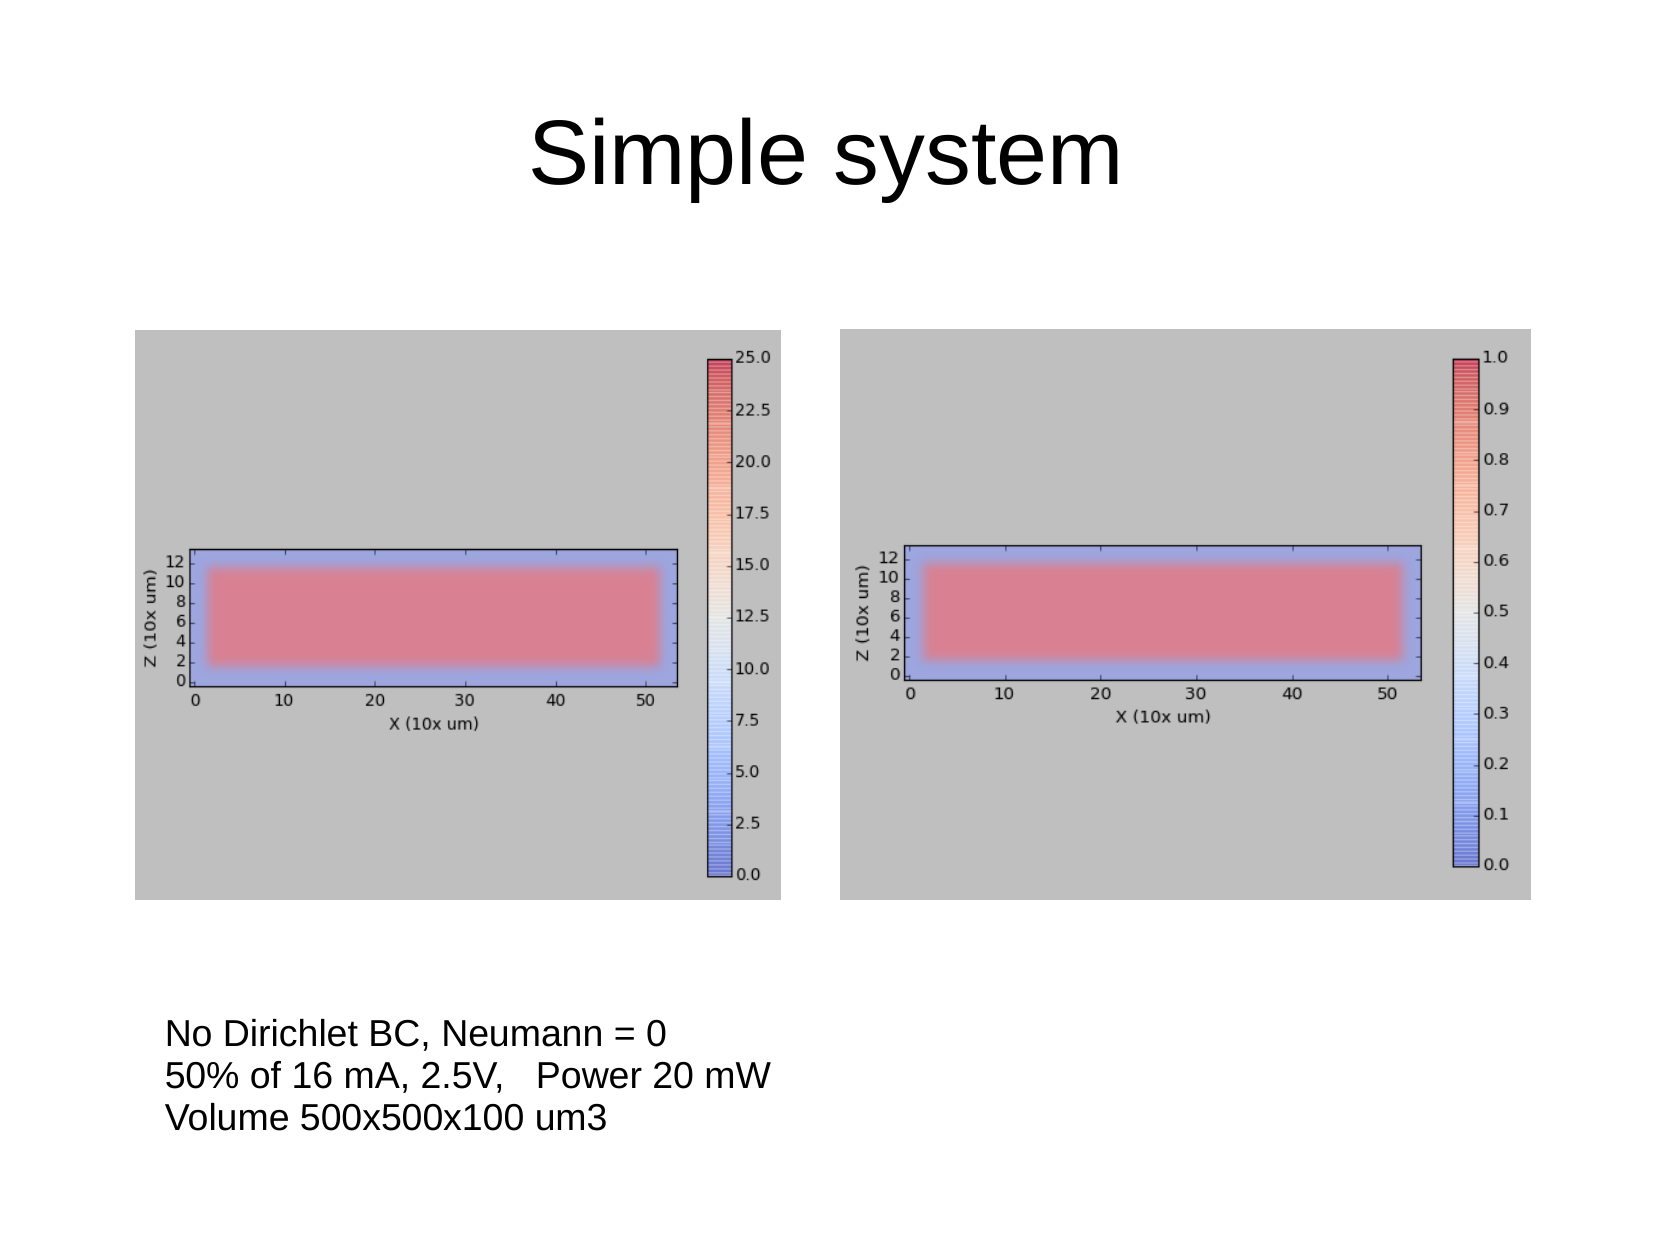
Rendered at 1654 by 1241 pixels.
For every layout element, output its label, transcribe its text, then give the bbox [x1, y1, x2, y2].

title Simple system [82, 49, 1571, 257]
picture [840, 329, 1531, 901]
picture [135, 330, 781, 901]
text_box No Dirichlet BC, Neumann = 0 50% of 16 mA, 2.5V, Power 20 mW Volume 500x500x100 um3 [150, 1005, 786, 1188]
